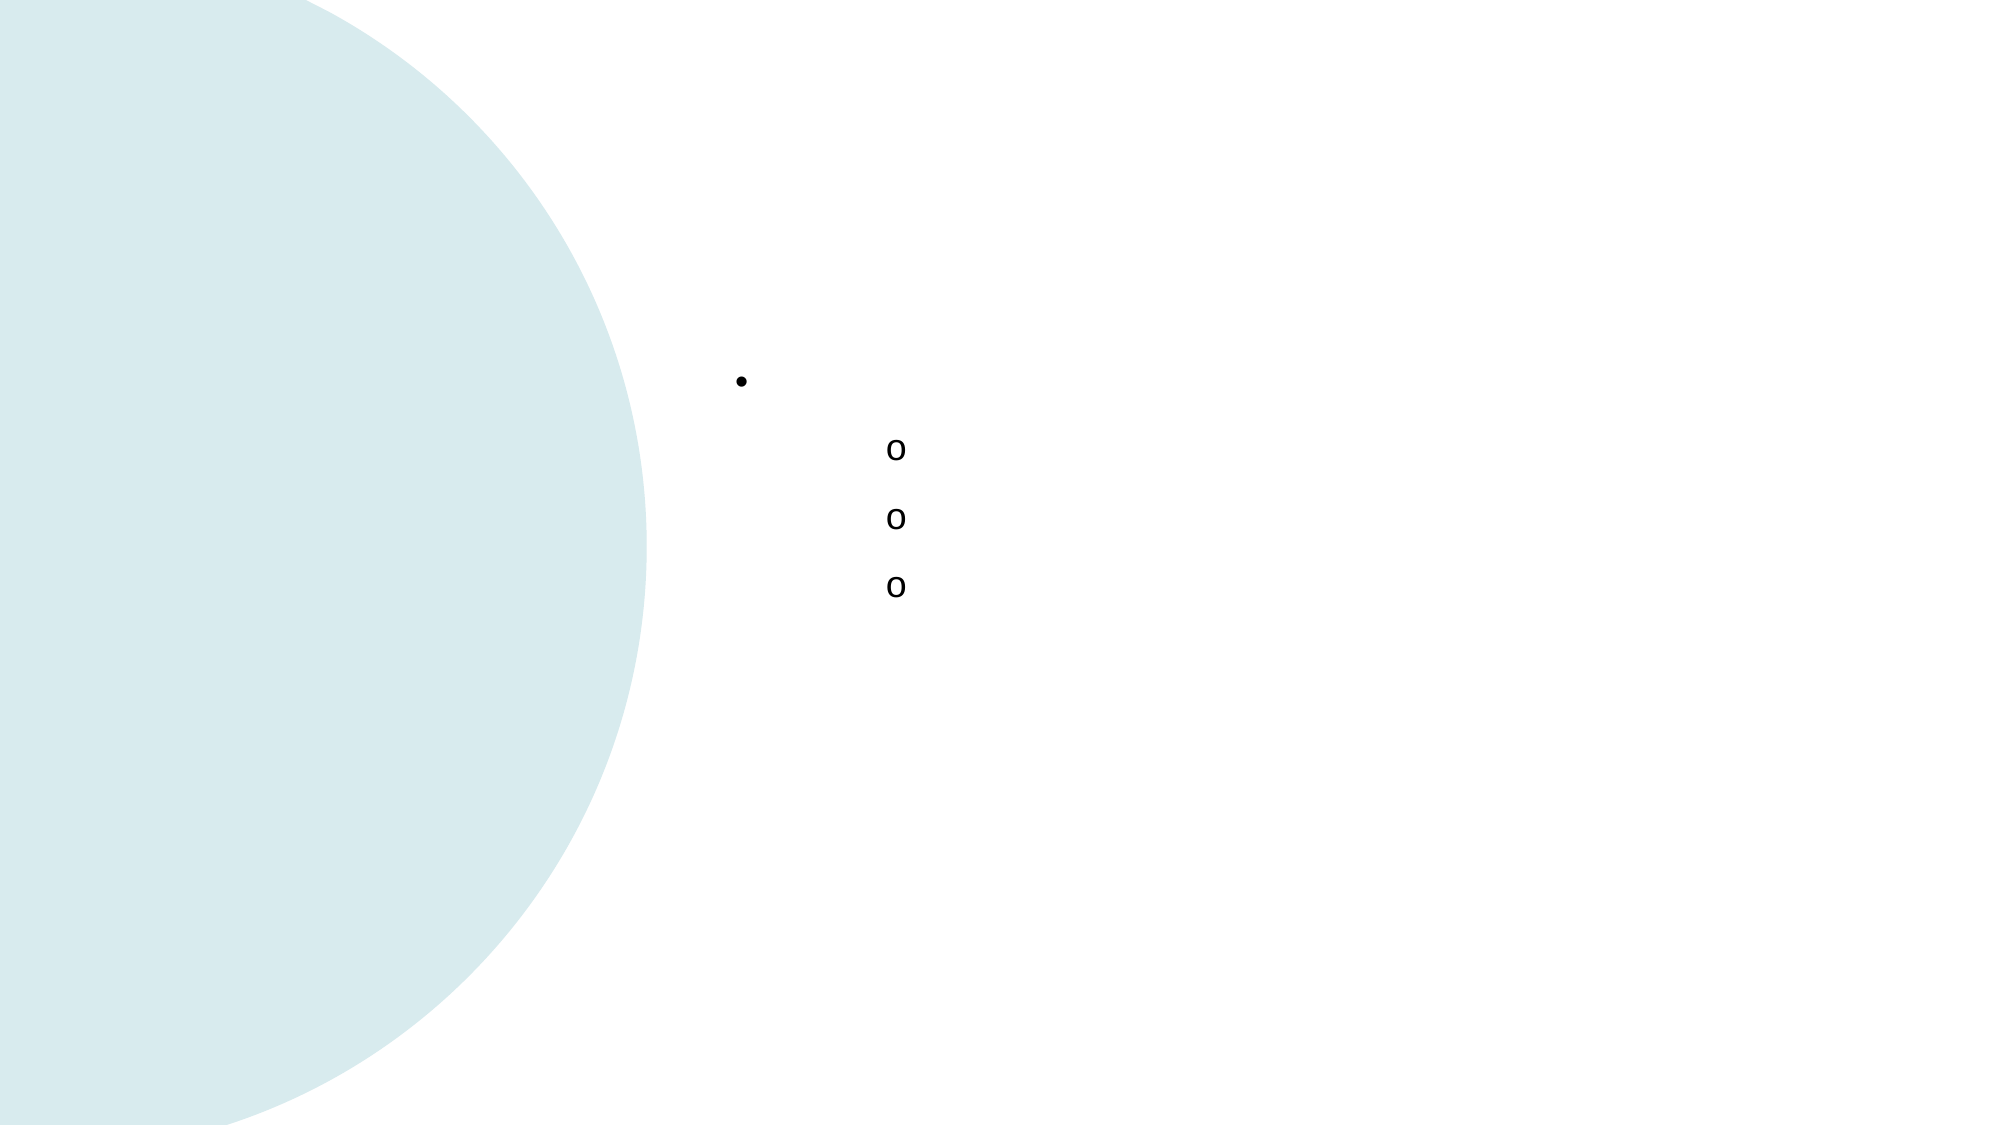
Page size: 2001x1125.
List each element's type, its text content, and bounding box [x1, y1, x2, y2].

list Non-primitive: Array. Functions. Object. [720, 323, 1846, 1018]
text_box [0, 0, 647, 1125]
